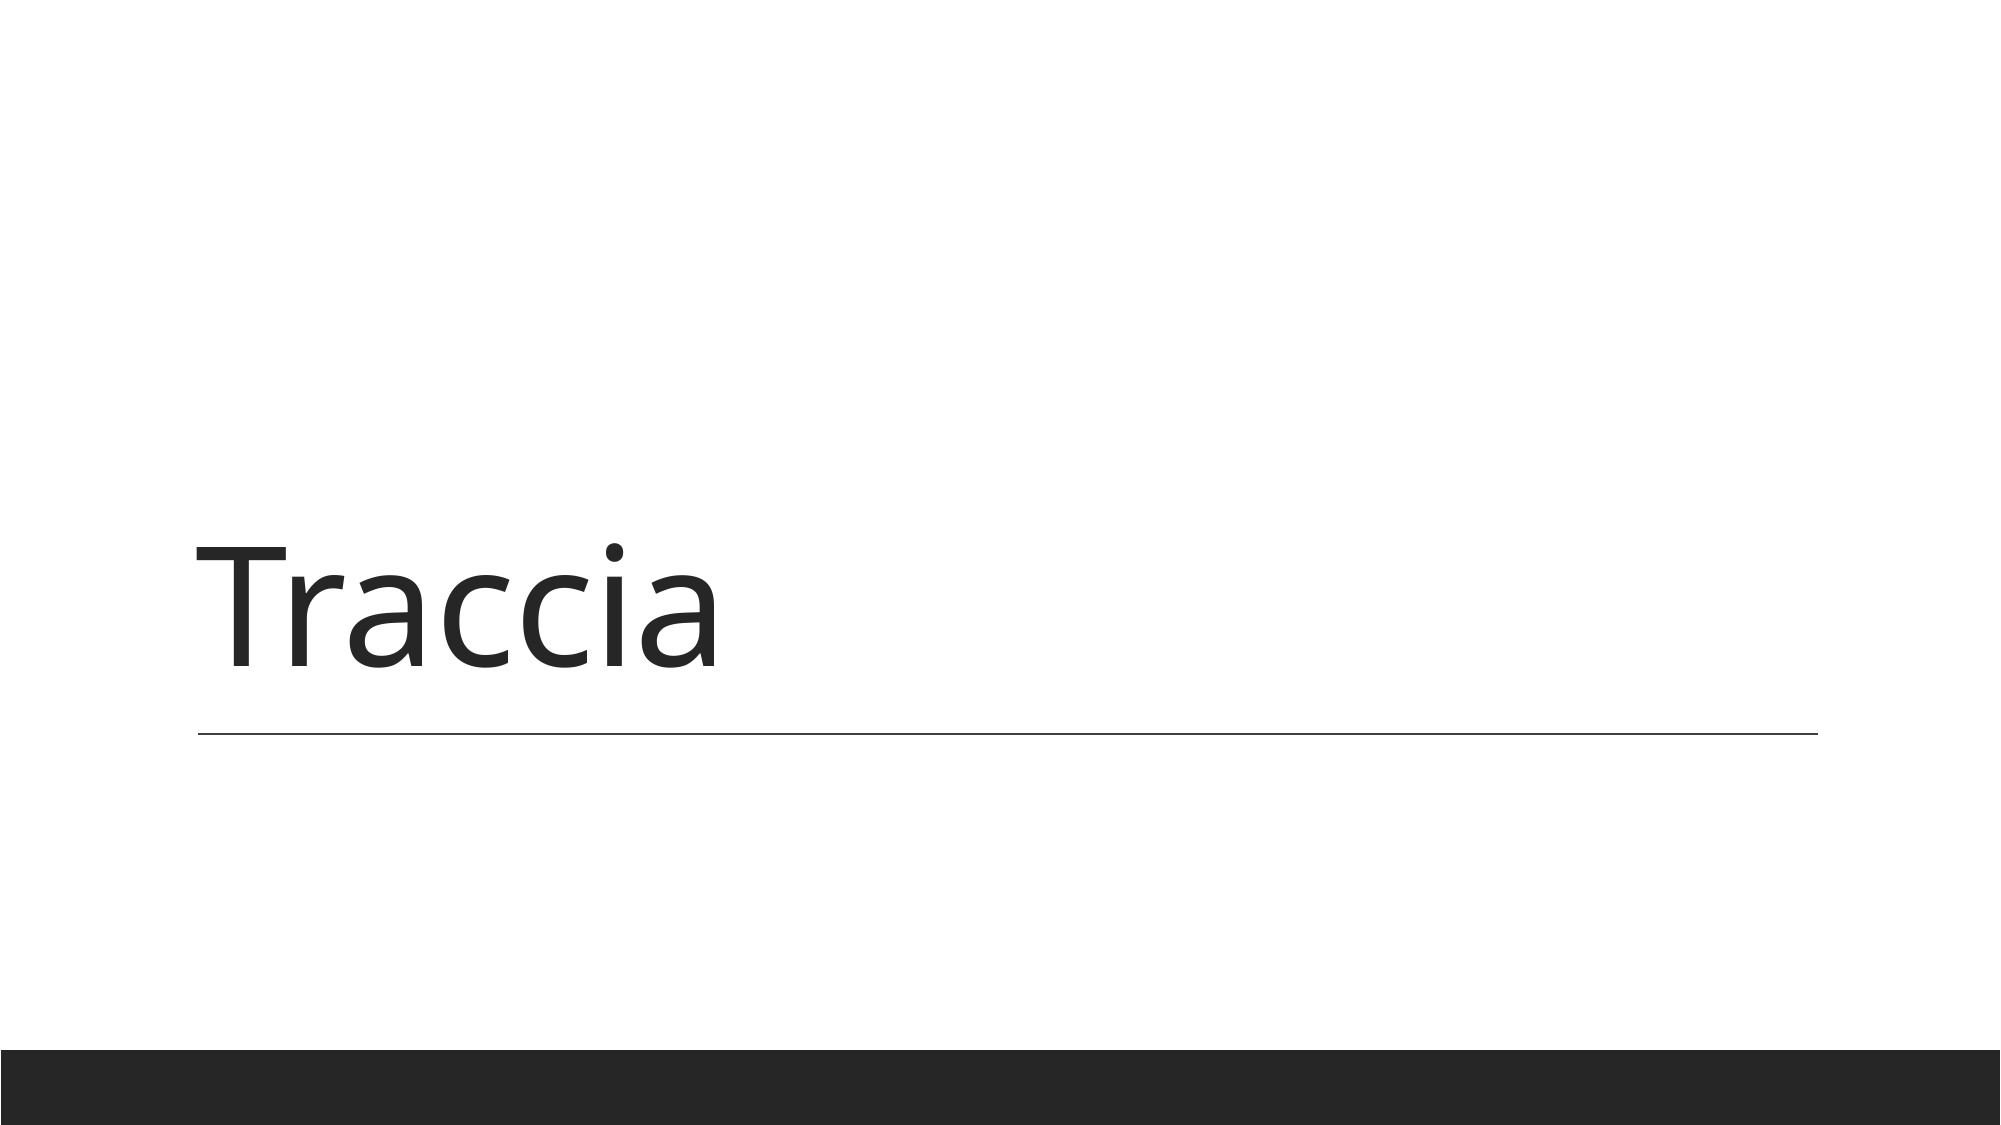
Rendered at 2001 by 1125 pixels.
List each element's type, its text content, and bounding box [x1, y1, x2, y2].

title Traccia [180, 124, 1831, 710]
